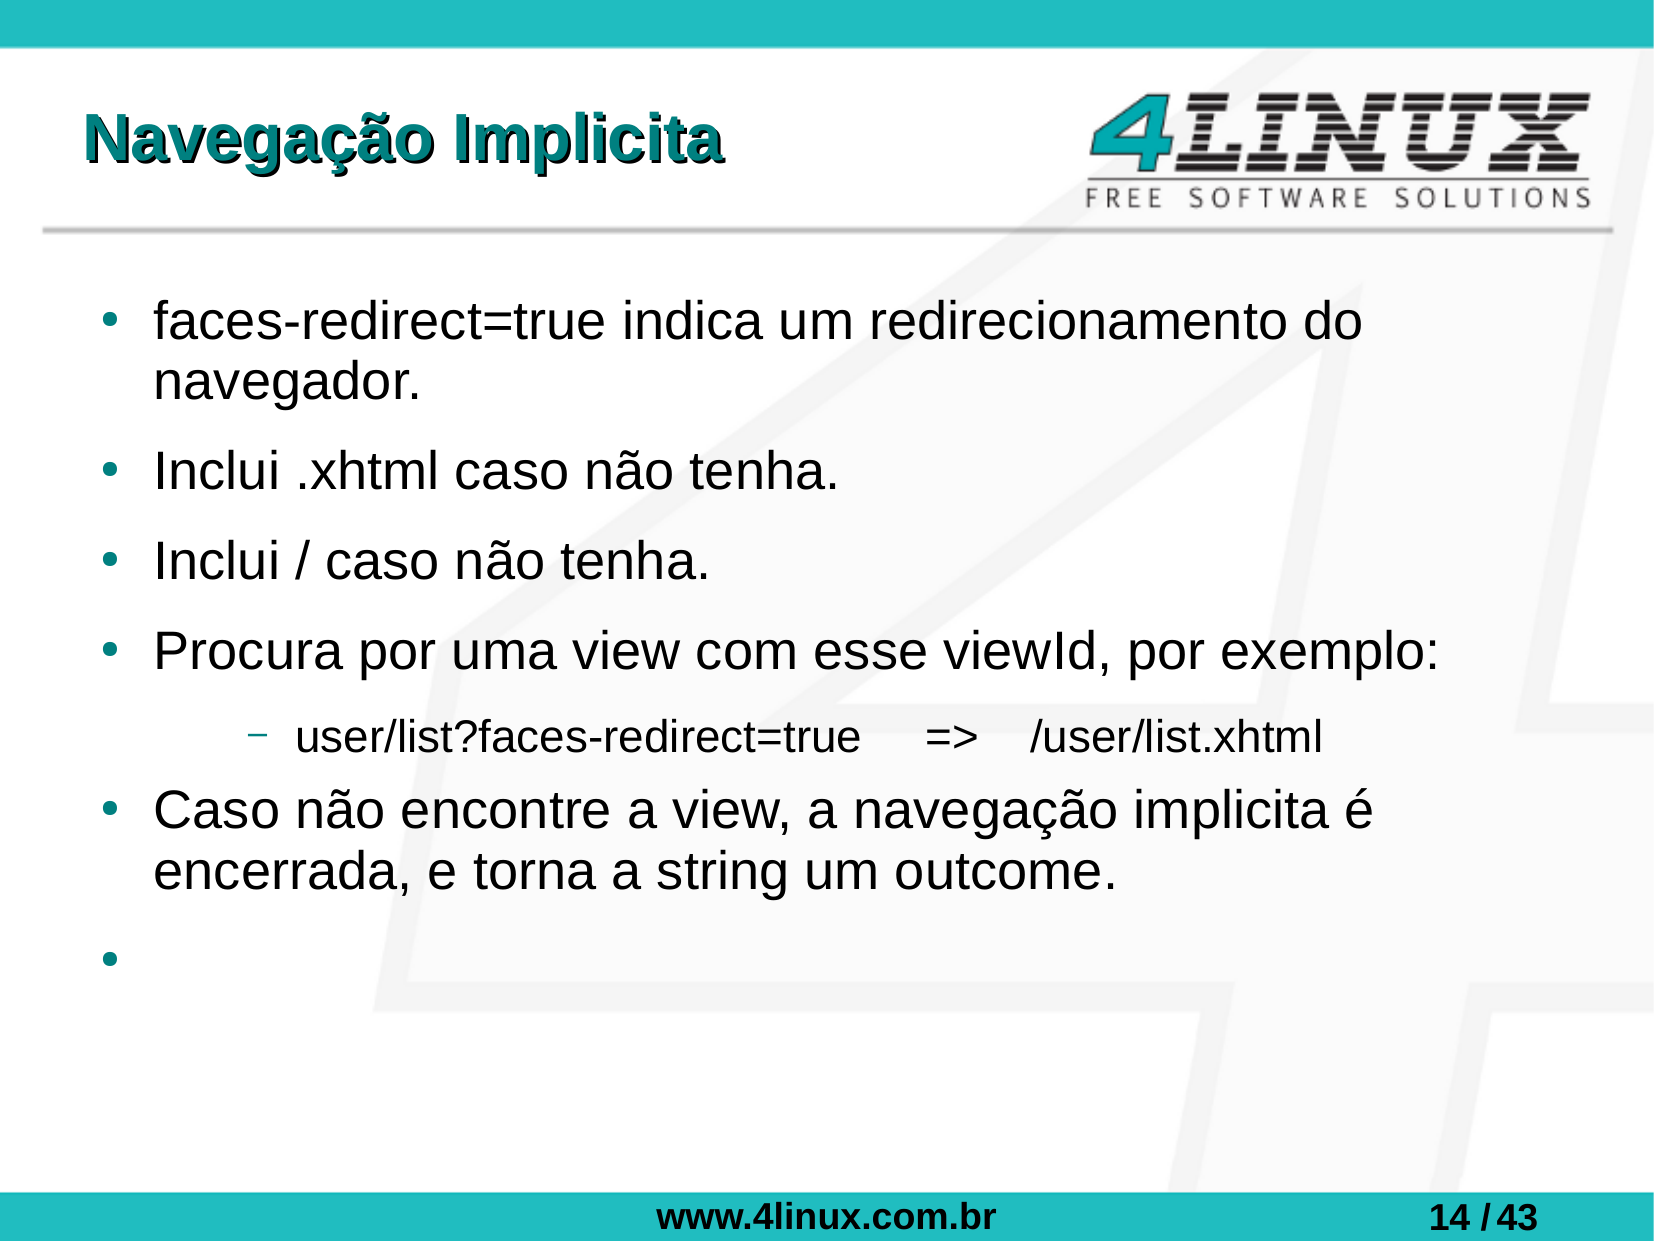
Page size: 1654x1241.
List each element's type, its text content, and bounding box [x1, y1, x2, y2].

picture [0, 0, 1654, 1241]
list faces-redirect=true indica um redirecionamento do navegador. Inclui .xhtml caso não tenha. Inclui / caso não tenha. Procura por uma view com esse viewId, por exemplo: user/list?faces-redirect=true => /user/list.xhtml Caso não encontre a view, a navegação implicita é encerrada, e torna a string um outcome. [82, 290, 1571, 1109]
title Navegação Implicita [82, 56, 1051, 218]
